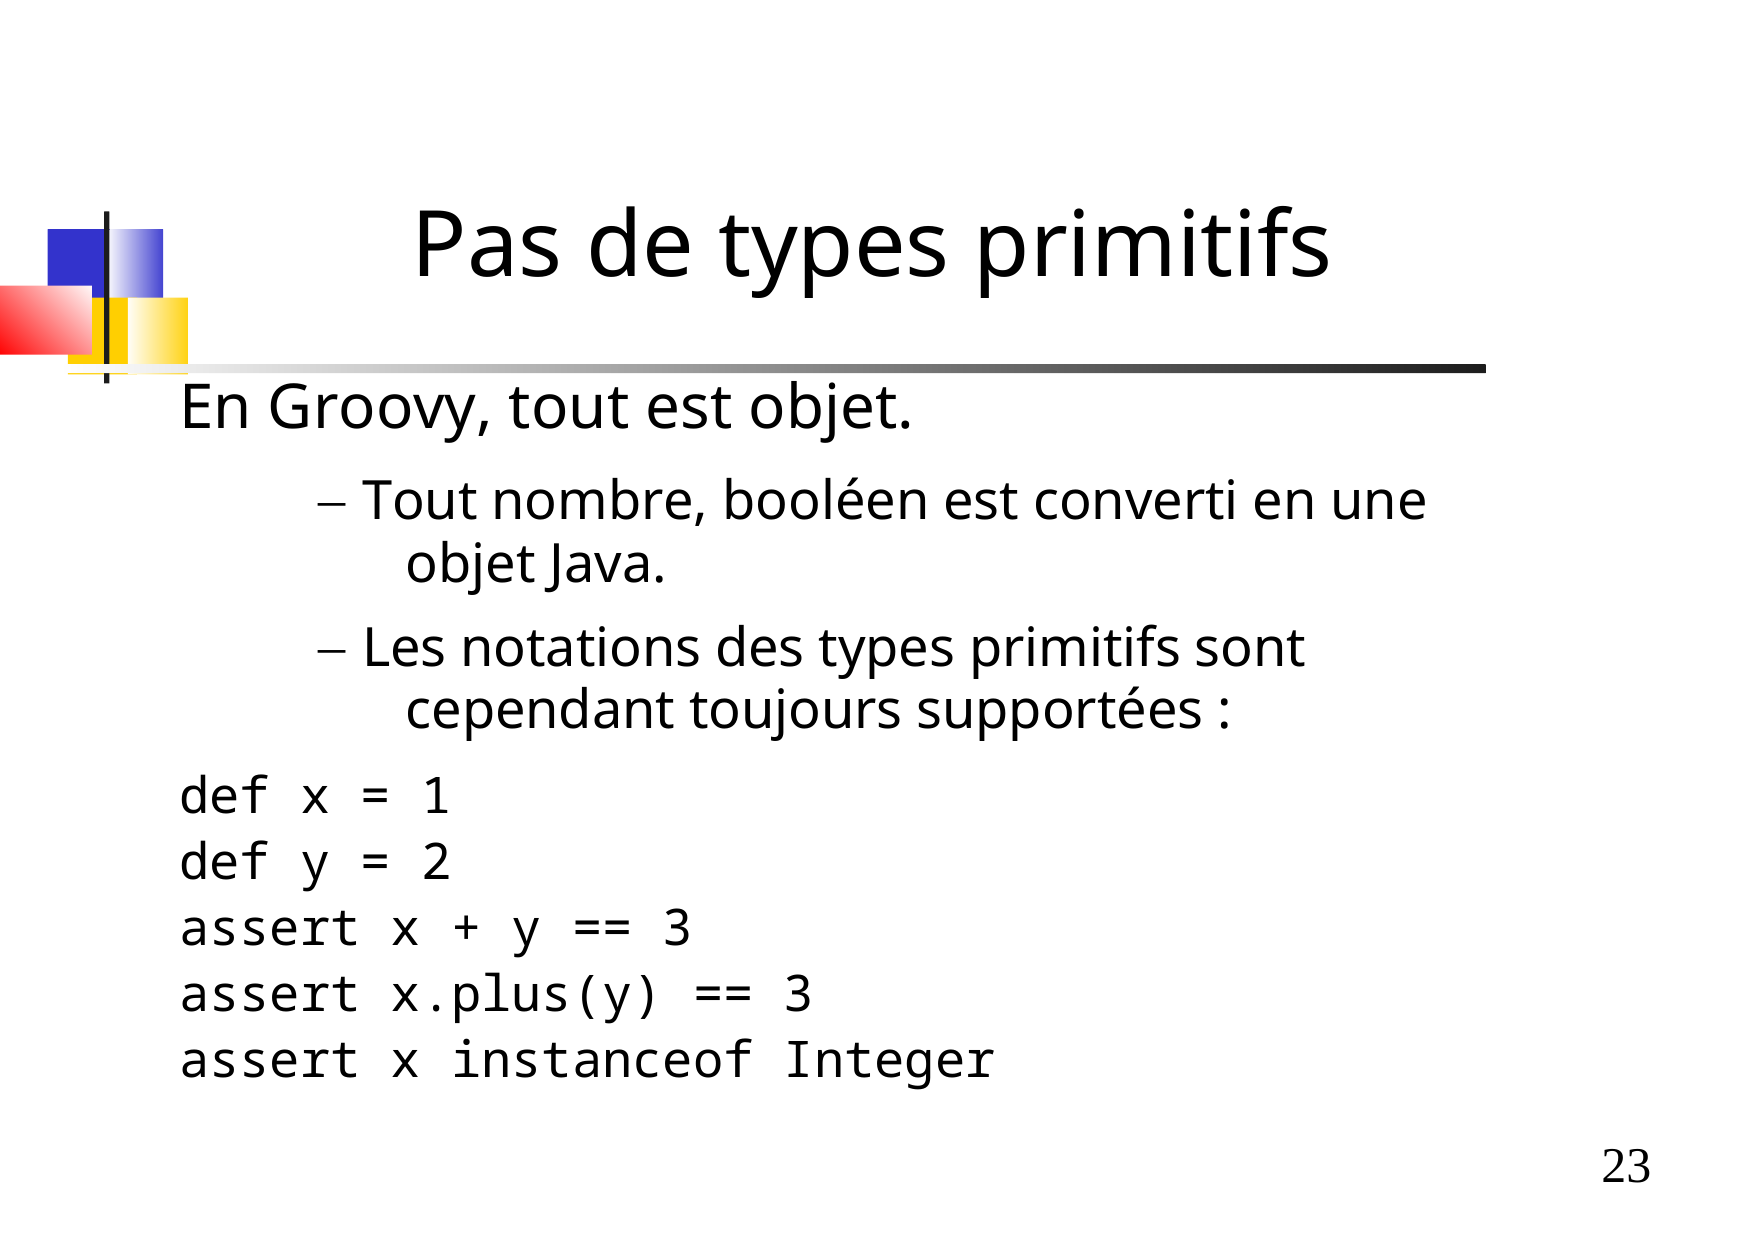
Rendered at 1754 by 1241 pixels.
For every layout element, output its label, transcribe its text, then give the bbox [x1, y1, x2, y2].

list En Groovy, tout est objet. Tout nombre, booléen est converti en une objet Java. Les notations des types primitifs sont cependant toujours supportées : def x = 1 def y = 2 assert x + y == 3 assert x.plus(y) == 3 assert x instanceof Integer [179, 371, 1567, 1091]
title Pas de types primitifs [179, 139, 1567, 351]
